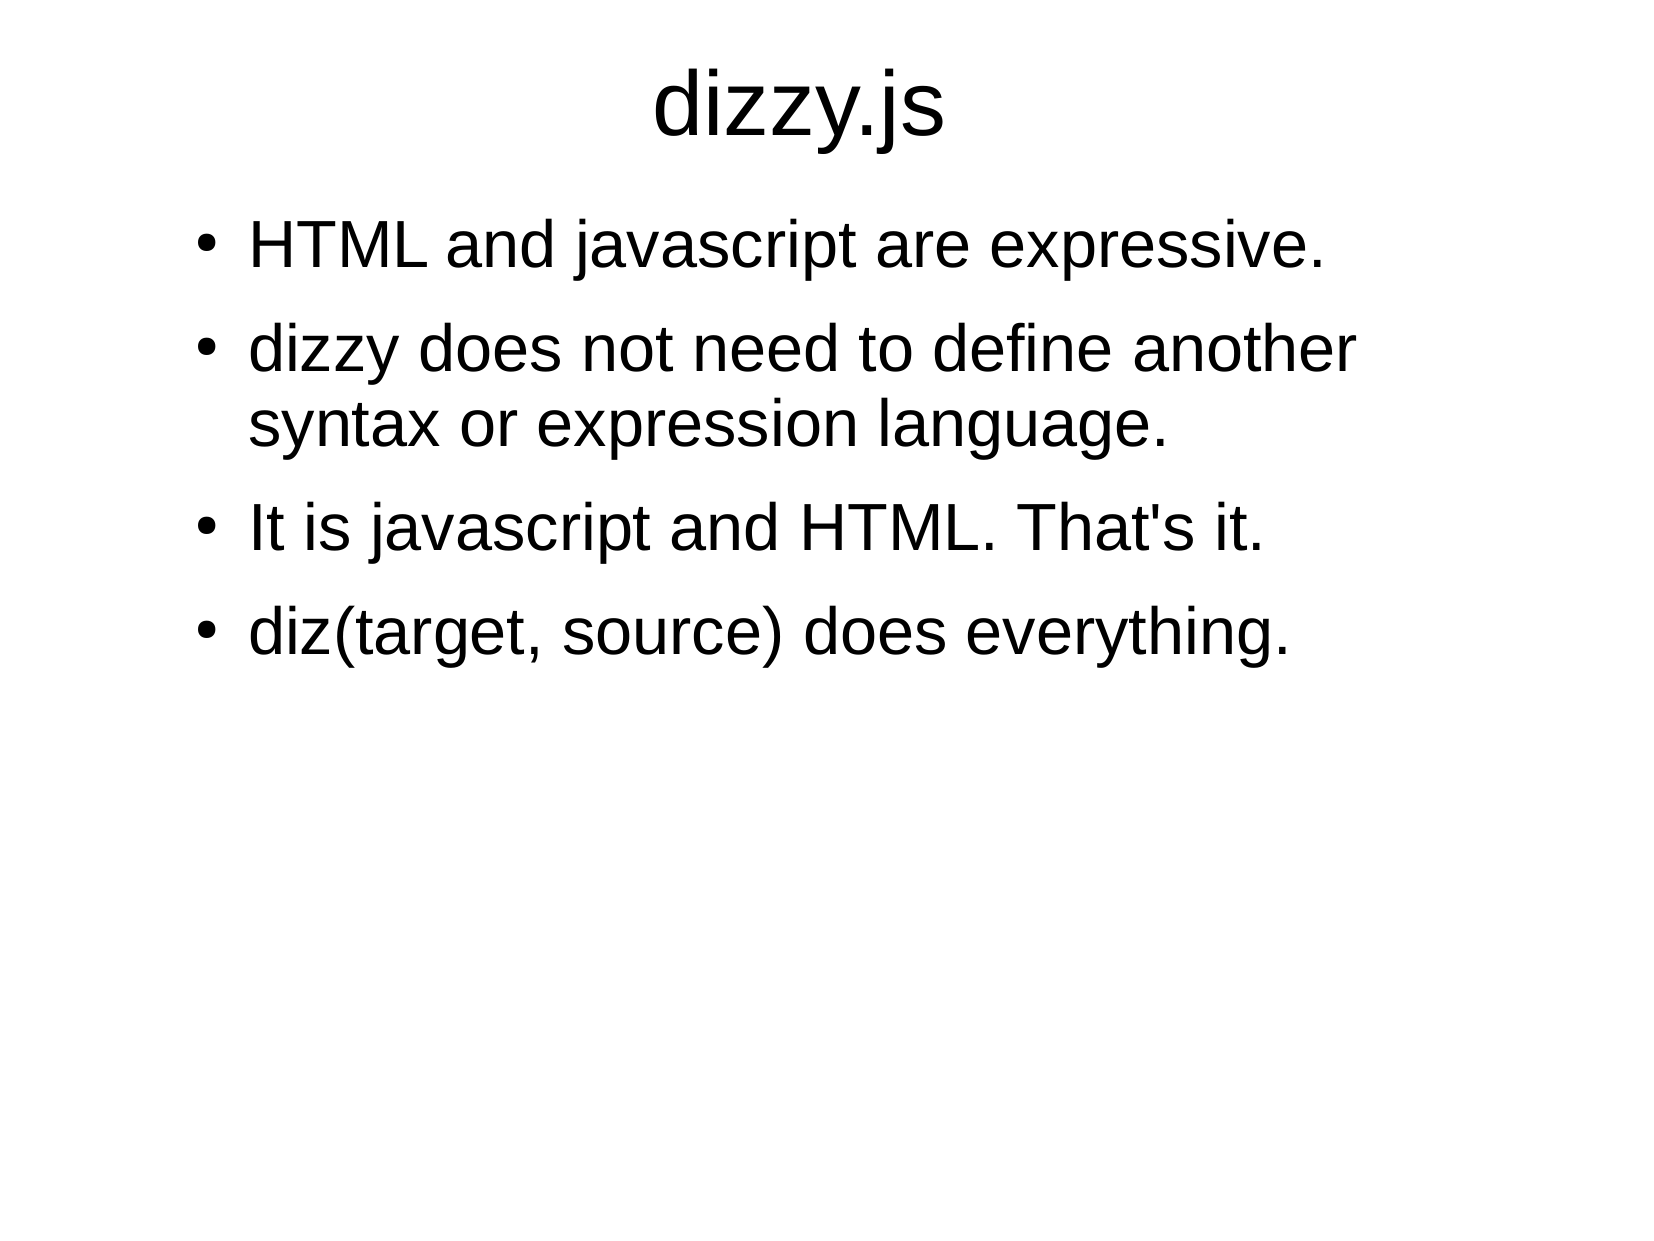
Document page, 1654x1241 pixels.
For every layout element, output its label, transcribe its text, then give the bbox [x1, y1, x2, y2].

title dizzy.js [88, 29, 1536, 178]
list HTML and javascript are expressive. dizzy does not need to define another syntax or expression language. It is javascript and HTML. That's it. diz(target, source) does everything. [177, 206, 1506, 1026]
